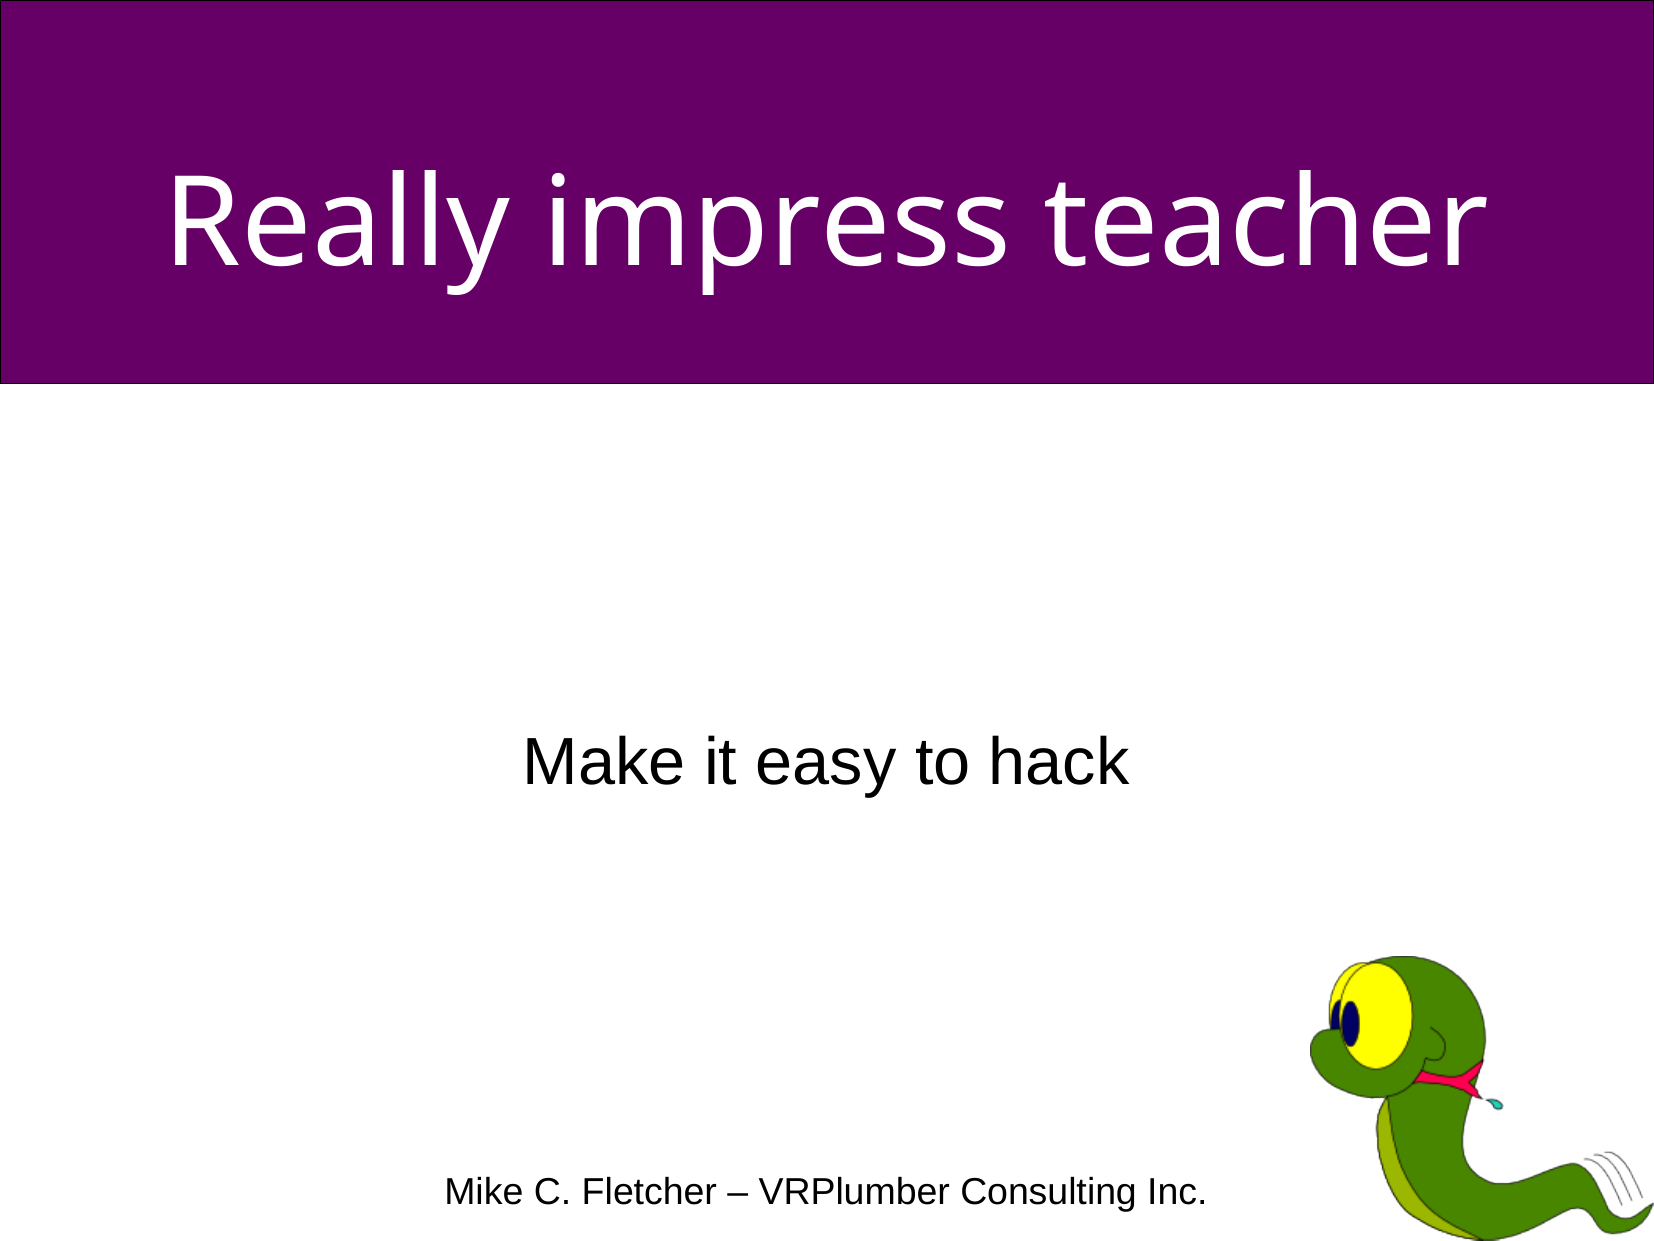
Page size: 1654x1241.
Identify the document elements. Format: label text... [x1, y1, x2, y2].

picture [1310, 956, 1654, 1241]
title Really impress teacher [82, 56, 1571, 377]
subtitle Make it easy to hack [82, 420, 1571, 1102]
